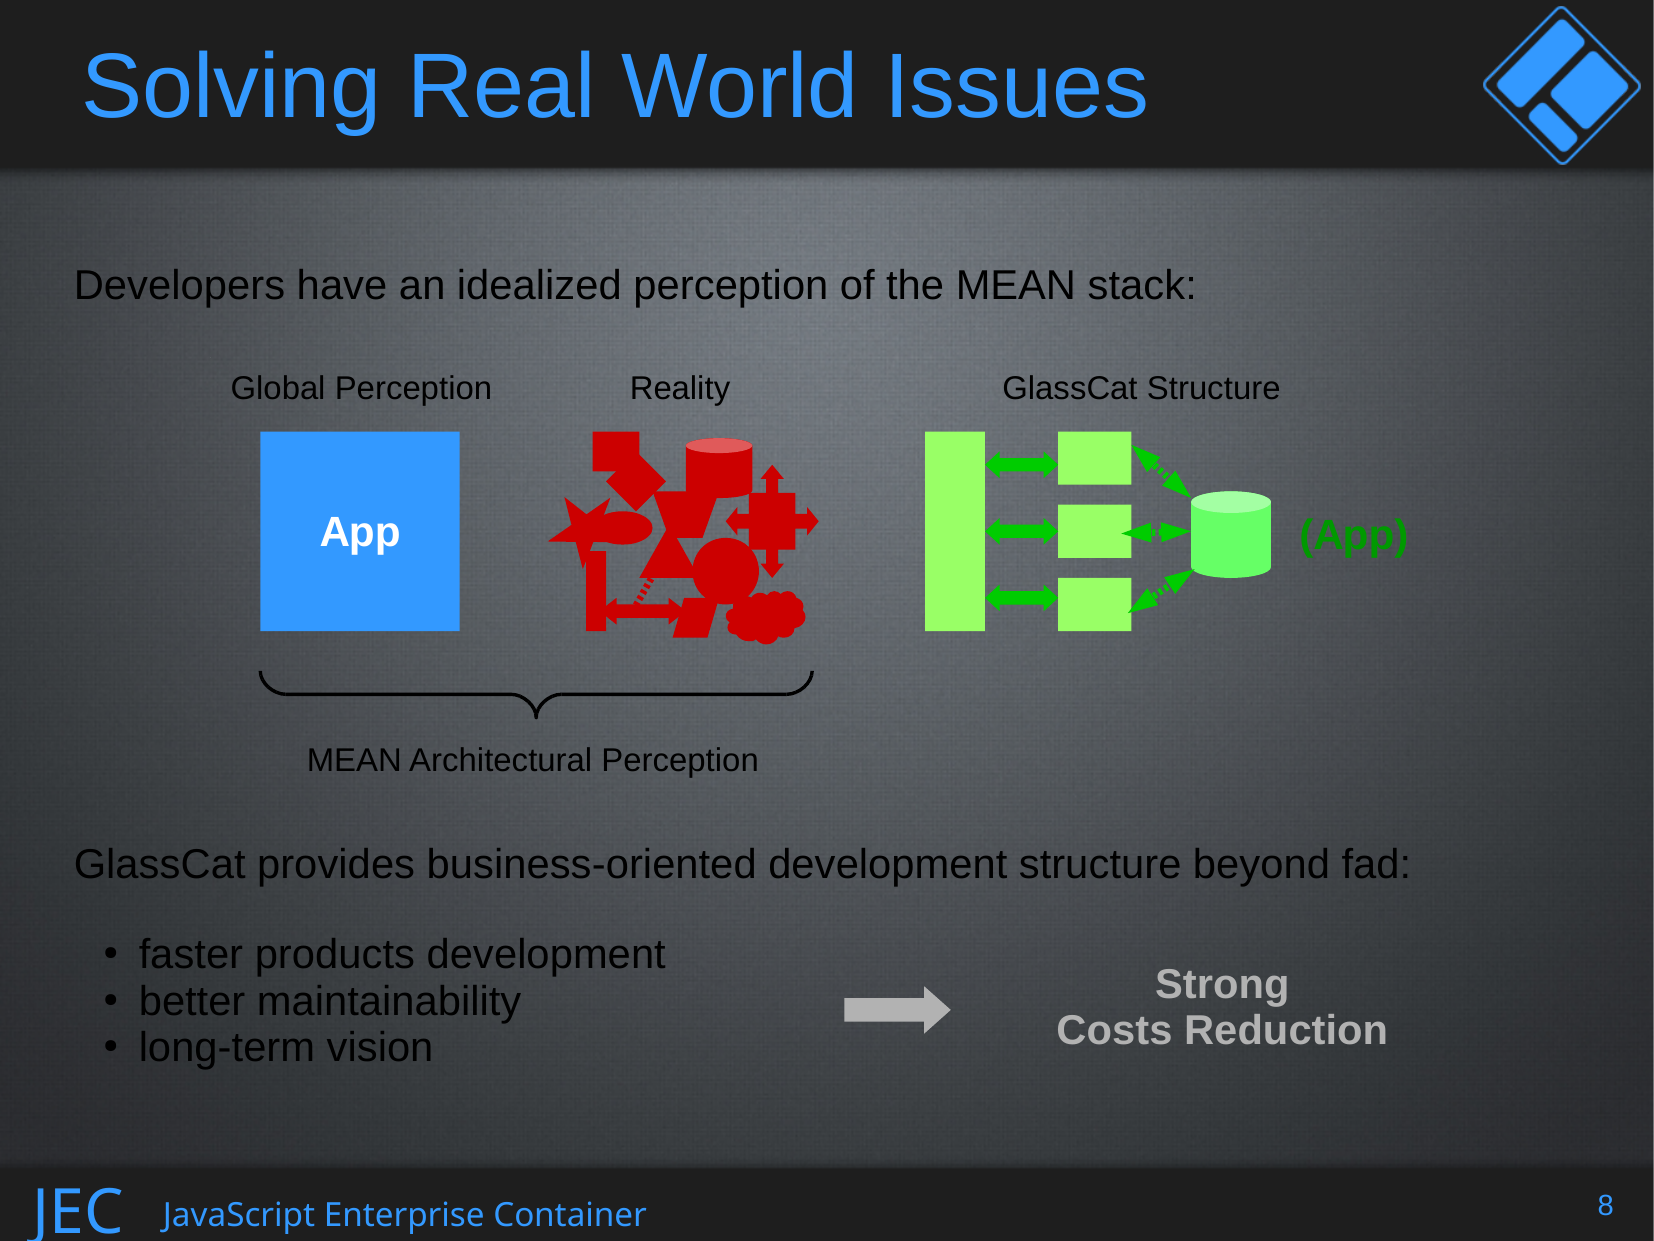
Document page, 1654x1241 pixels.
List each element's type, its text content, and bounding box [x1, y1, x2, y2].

text_box 8 [742, 1181, 1629, 1229]
text_box JEC [17, 1159, 149, 1241]
text_box Strong Costs Reduction [992, 953, 1453, 1064]
text_box faster products development better maintainability long-term vision [88, 923, 1565, 1126]
text_box Developers have an idealized perception of the MEAN stack: [59, 254, 1595, 327]
text_box GlassCat provides business-oriented development structure beyond fad: [59, 833, 1595, 906]
text_box [844, 986, 951, 1034]
text_box JavaScript Enterprise Container [148, 1183, 651, 1241]
title Solving Real World Issues [81, 23, 1440, 147]
picture [0, 0, 1654, 1241]
